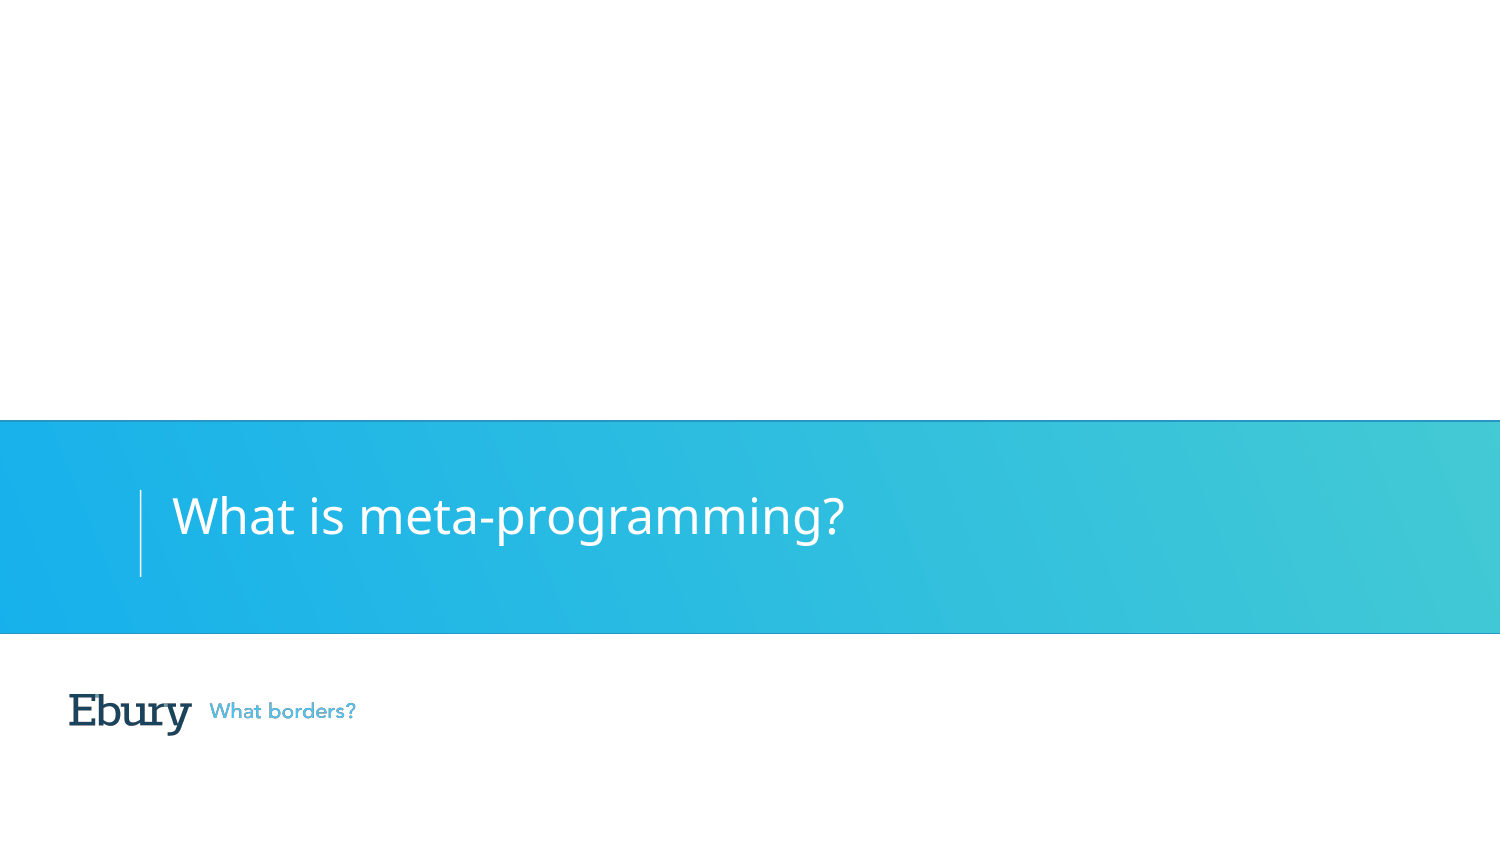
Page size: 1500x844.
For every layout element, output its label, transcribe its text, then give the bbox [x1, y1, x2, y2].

picture [35, 679, 388, 743]
list What is meta-programming? [157, 489, 1408, 540]
